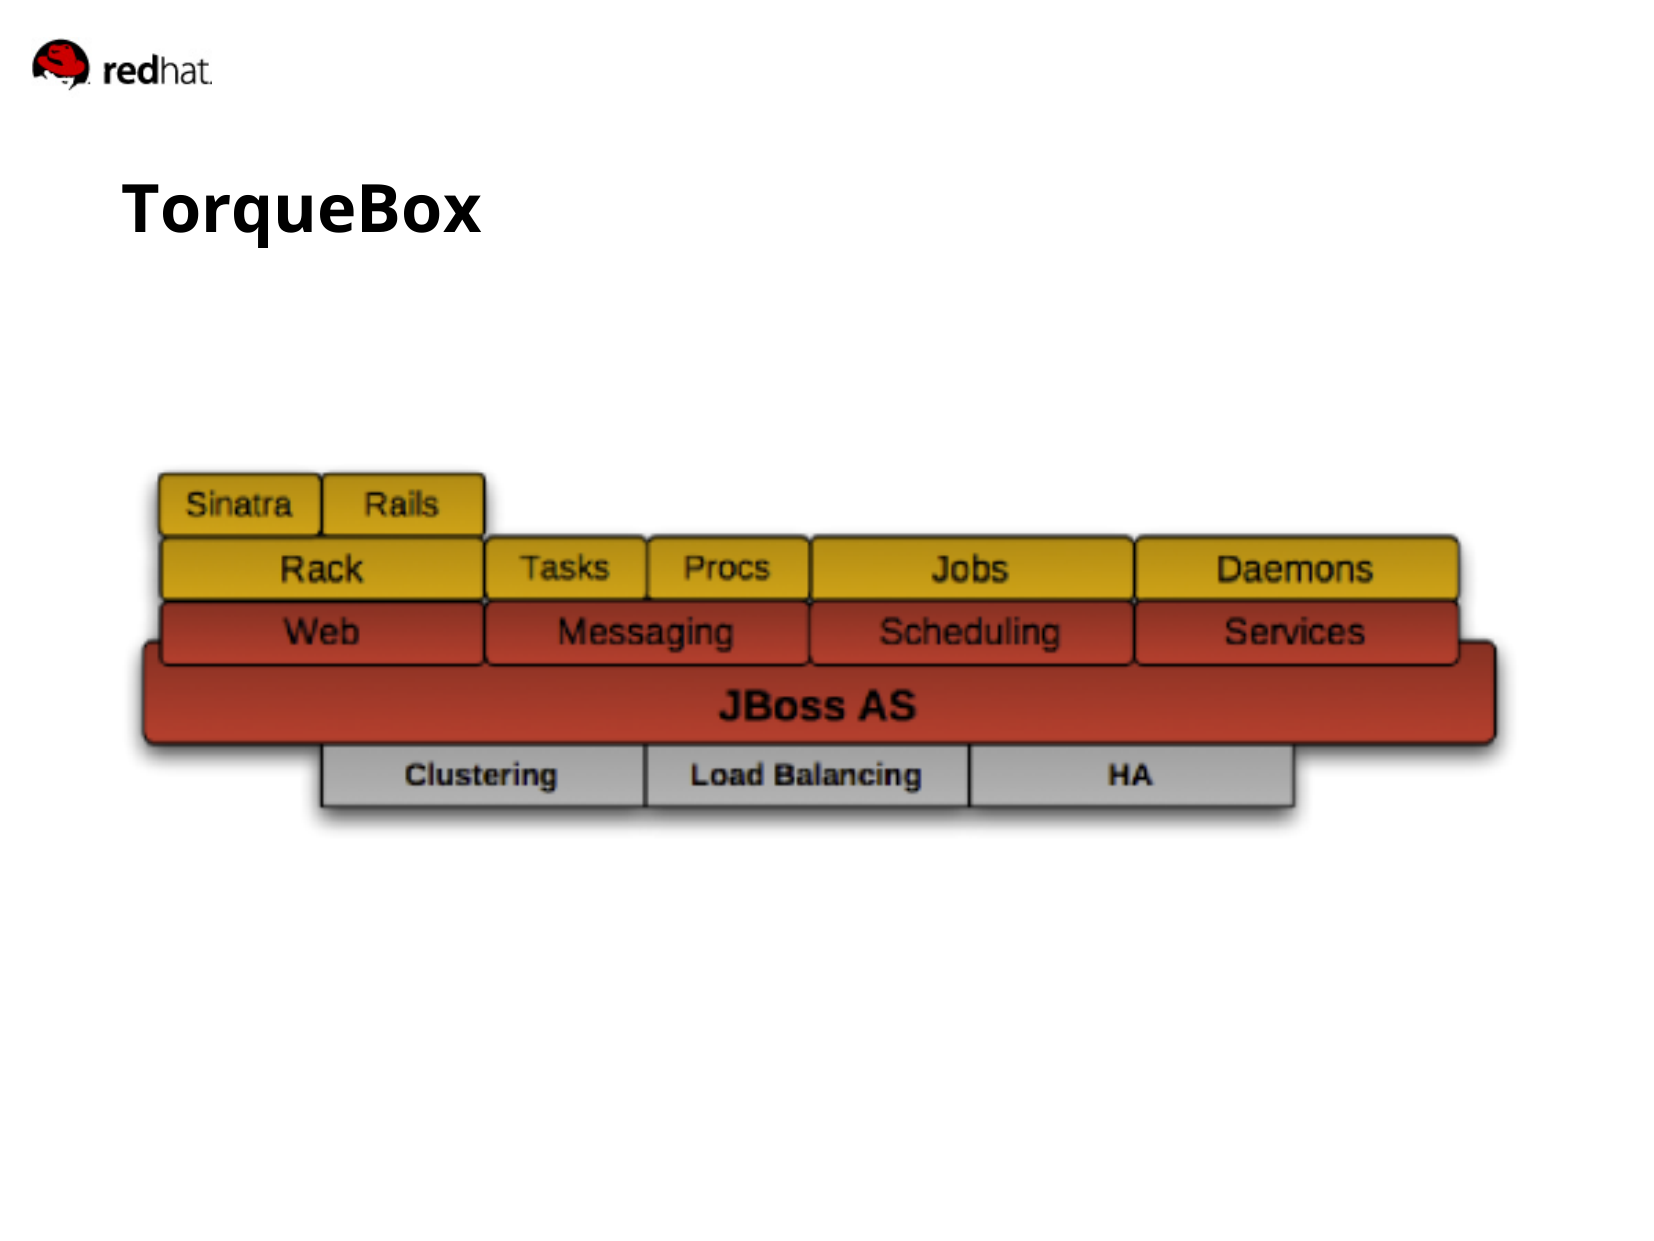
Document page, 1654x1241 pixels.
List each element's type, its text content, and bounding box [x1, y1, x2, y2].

picture [31, 37, 212, 98]
title TorqueBox [121, 102, 1534, 310]
picture [112, 449, 1525, 847]
